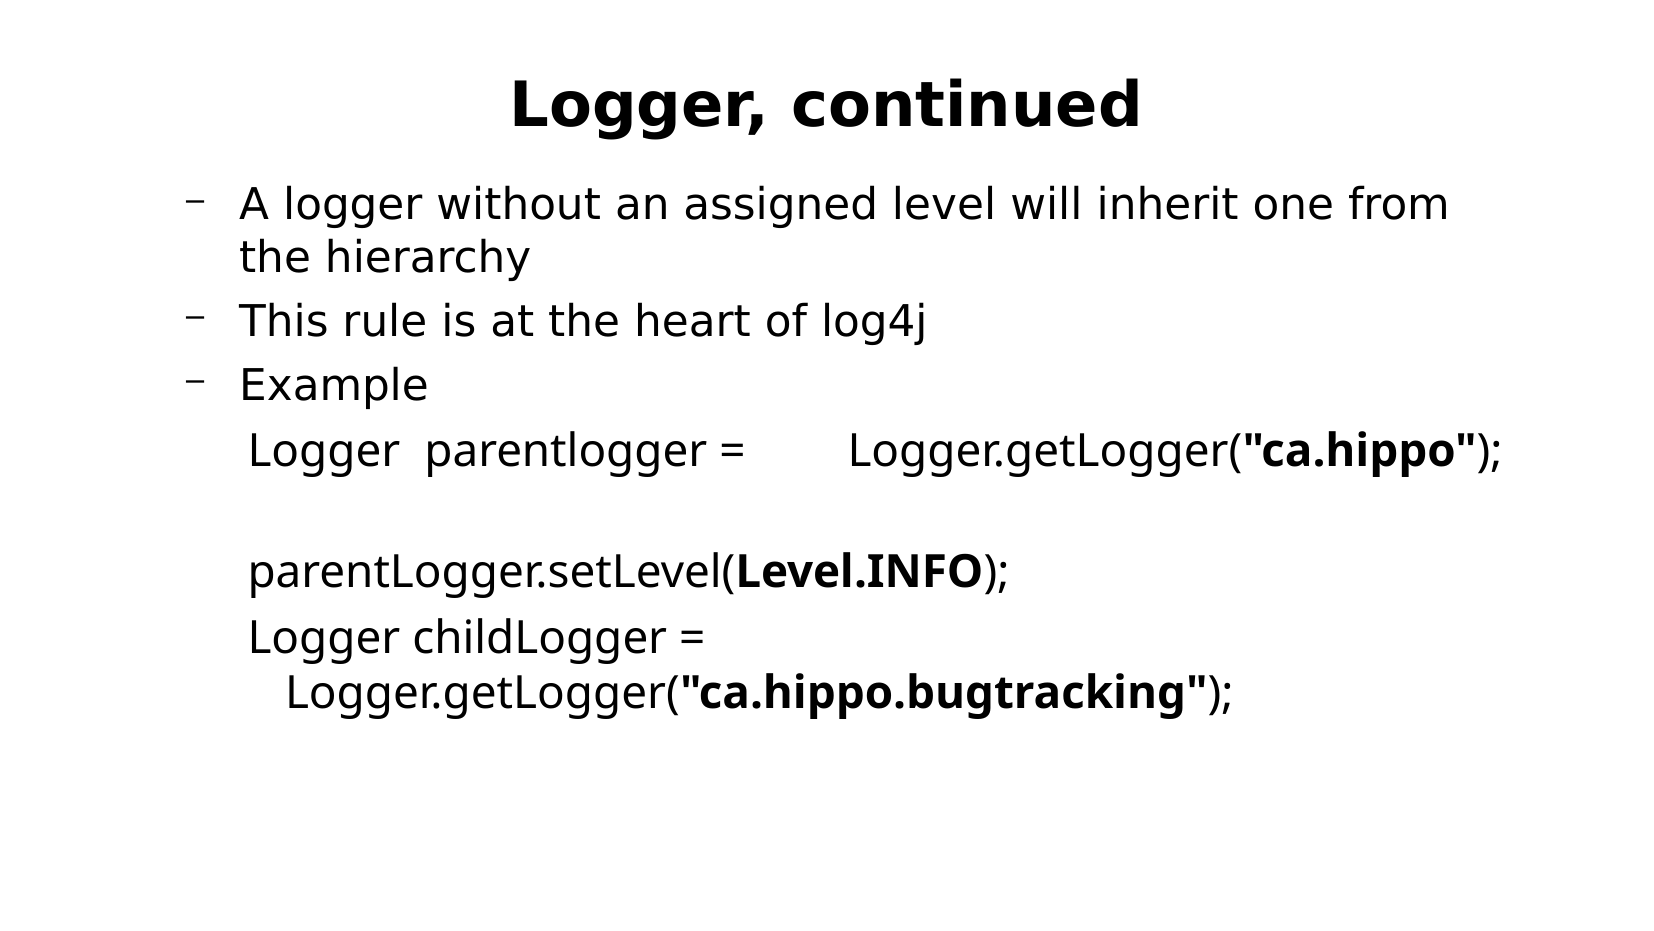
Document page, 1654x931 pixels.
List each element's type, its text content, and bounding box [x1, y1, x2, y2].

list A logger without an assigned level will inherit one from the hierarchy This rule is at the heart of log4j Example Logger parentlogger = Logger.getLogger("ca.hippo"); parentLogger.setLevel(Level.INFO); Logger childLogger = Logger.getLogger("ca.hippo.bugtracking"); [82, 168, 1538, 889]
title Logger, continued [82, 36, 1571, 147]
